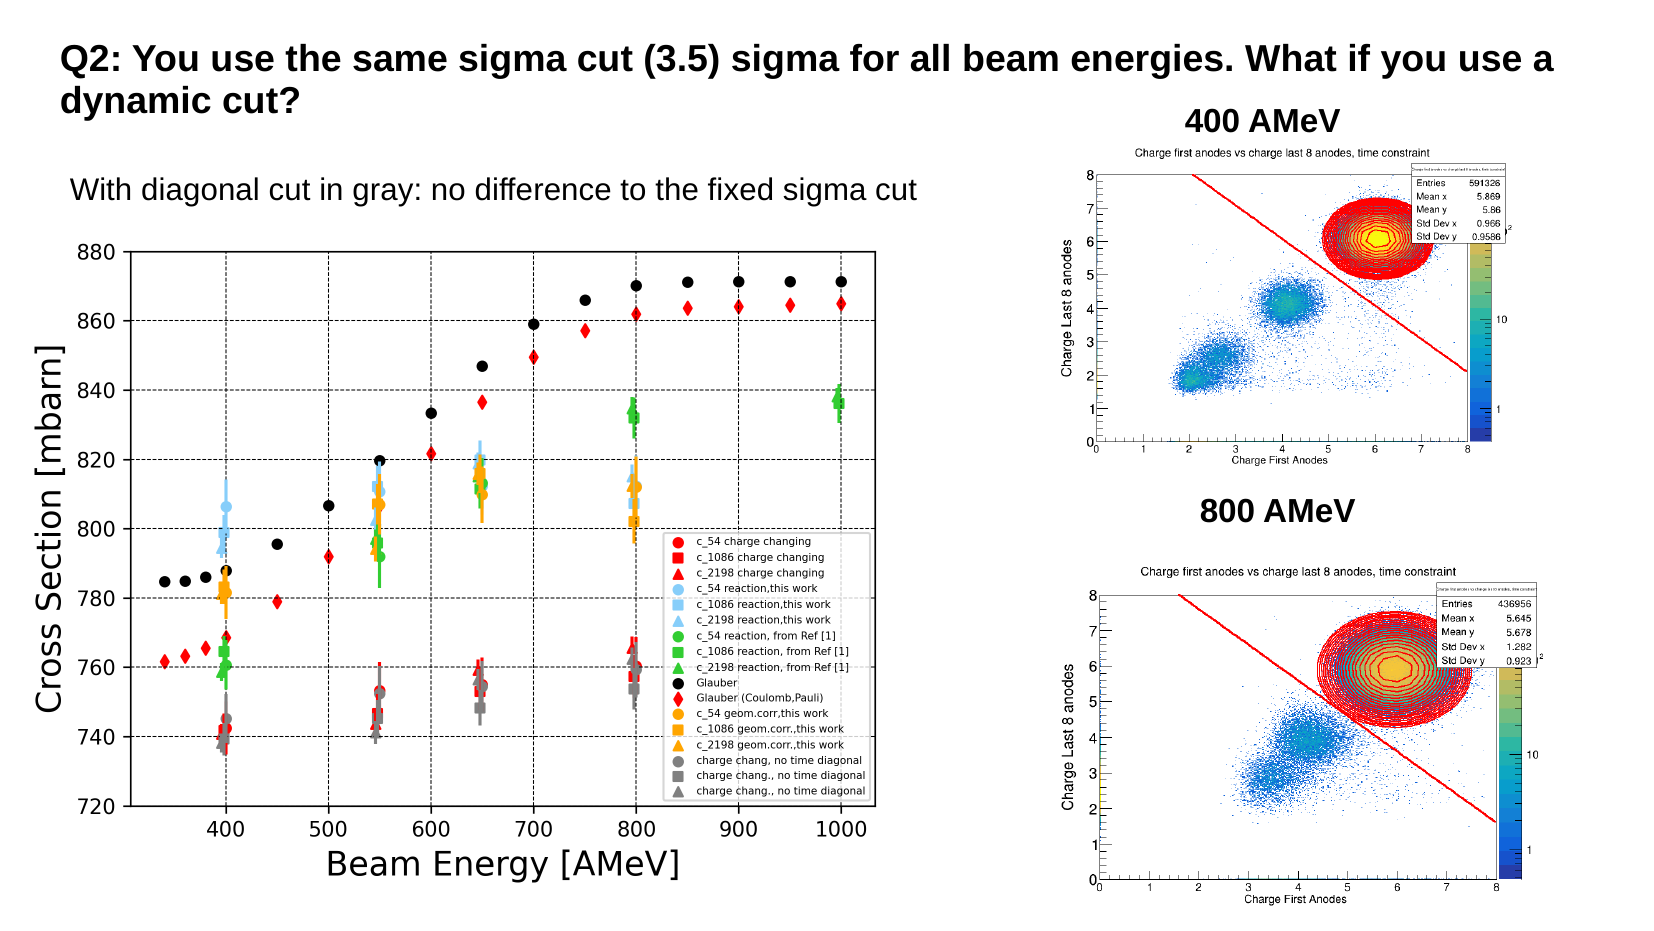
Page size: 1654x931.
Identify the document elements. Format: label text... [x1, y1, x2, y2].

text_box 400 AMeV [1170, 95, 1381, 141]
text_box With diagonal cut in gray: no difference to the fixed sigma cut [55, 165, 941, 306]
picture [10, 231, 886, 886]
picture [1050, 559, 1546, 916]
picture [1050, 141, 1514, 475]
text_box 800 AMeV [1185, 485, 1396, 538]
text_box Q2: You use the same sigma cut (3.5) sigma for all beam energies. What if you use a dynamic cut? [45, 30, 1591, 129]
